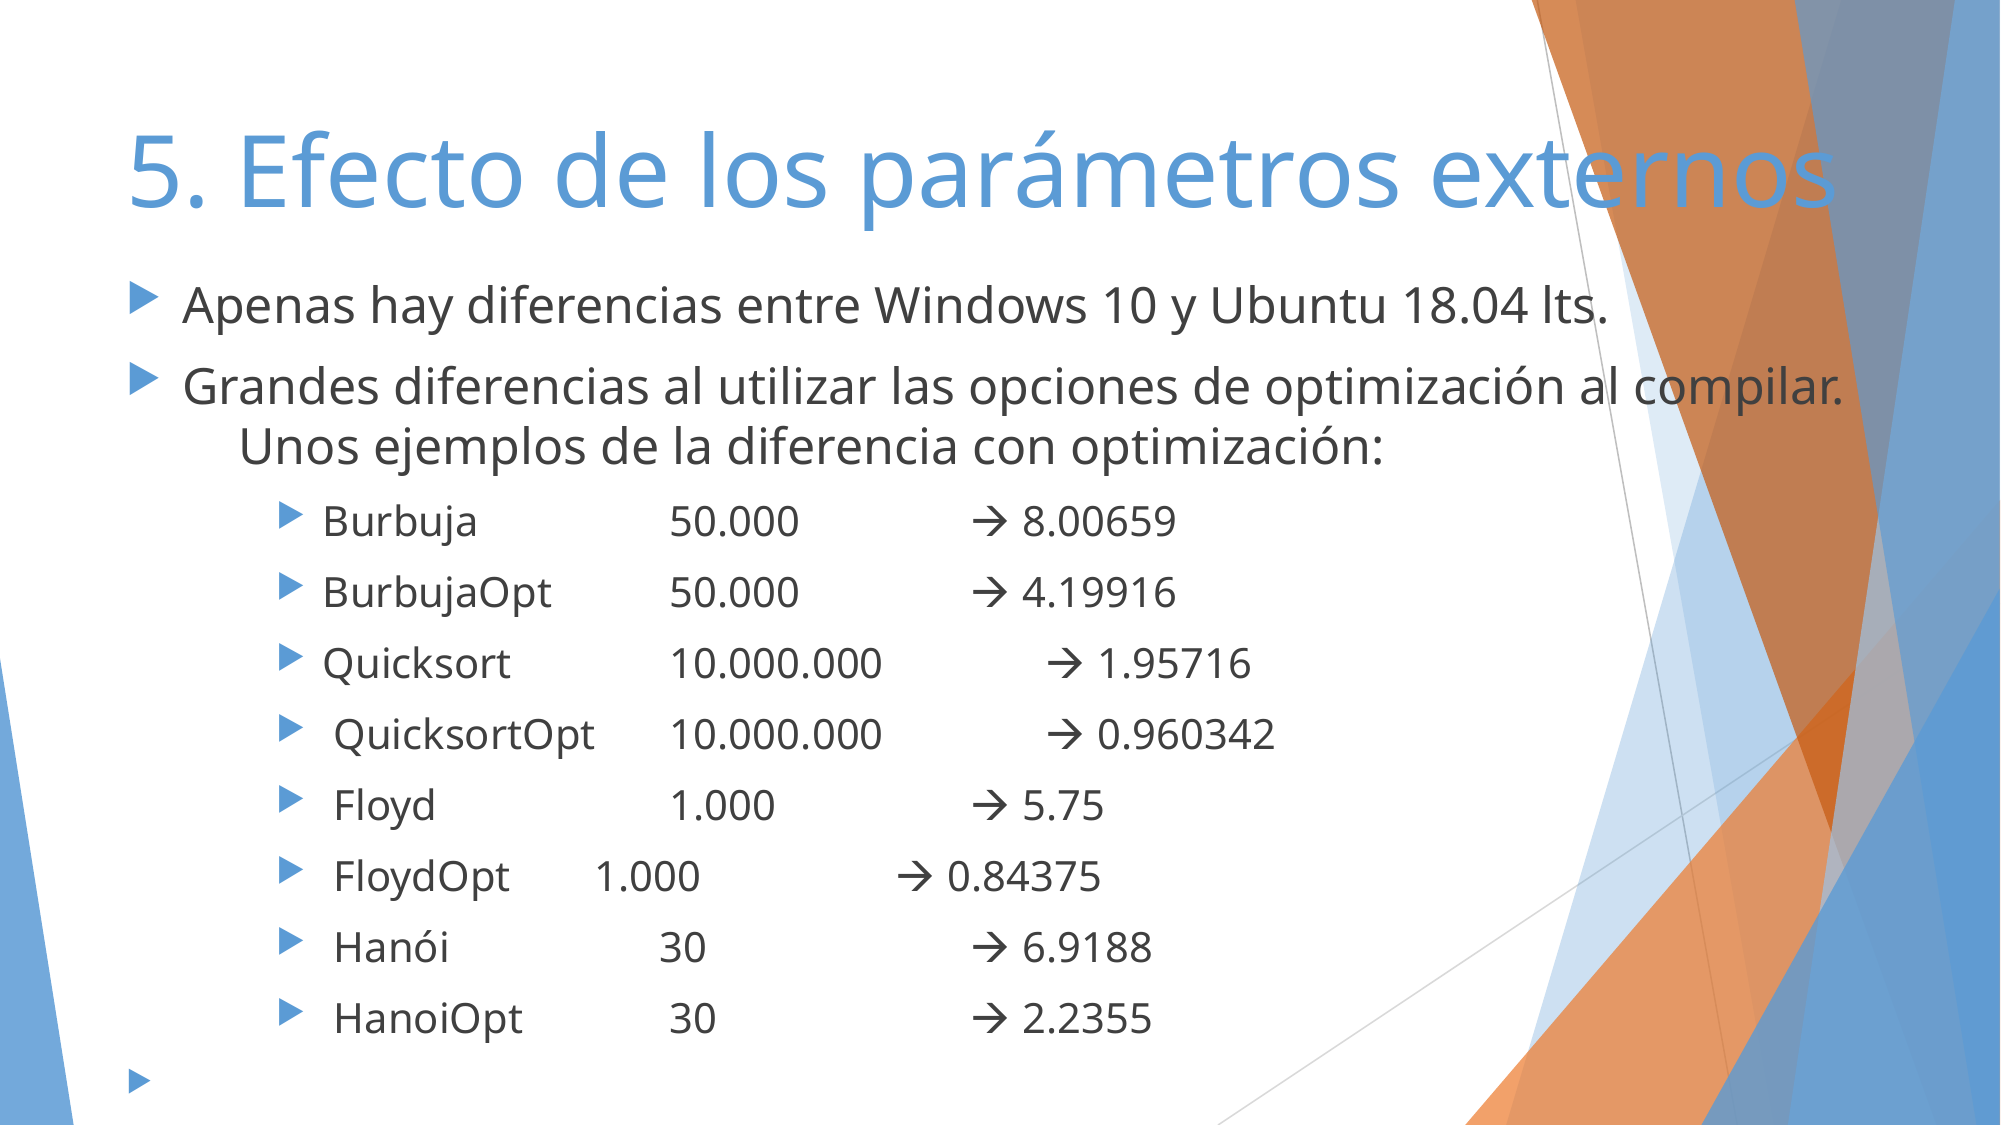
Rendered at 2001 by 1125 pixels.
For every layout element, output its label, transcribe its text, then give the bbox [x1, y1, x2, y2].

list Apenas hay diferencias entre Windows 10 y Ubuntu 18.04 lts. Grandes diferencias al utilizar las opciones de optimización al compilar. Unos ejemplos de la diferencia con optimización: Burbuja 50.000  8.00659 BurbujaOpt 50.000  4.19916 Quicksort 10.000.000  1.95716 QuicksortOpt 10.000.000  0.960342 Floyd 1.000  5.75 FloydOpt 1.000  0.84375 Hanói 30  6.9188 HanoiOpt 30  2.2355 [111, 265, 1972, 1058]
title 5. Efecto de los parámetros externos [111, 99, 1914, 265]
